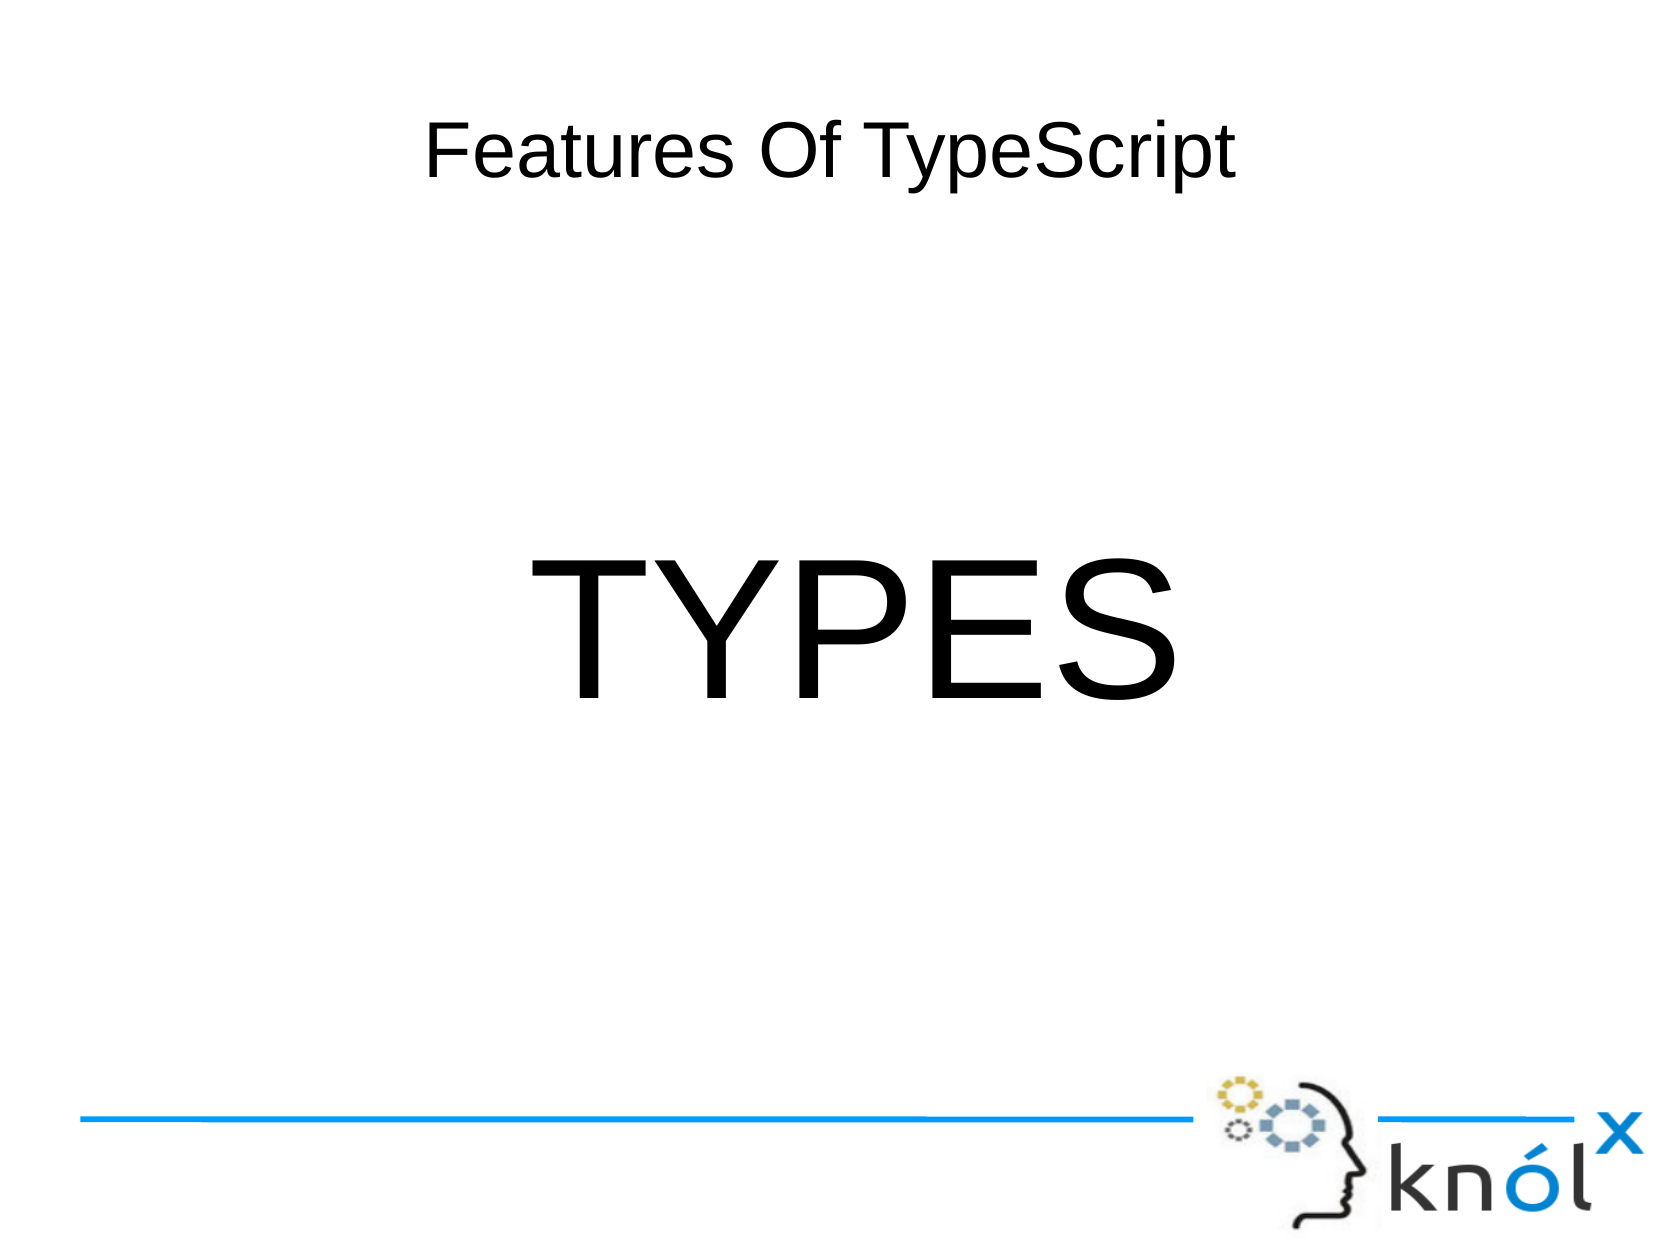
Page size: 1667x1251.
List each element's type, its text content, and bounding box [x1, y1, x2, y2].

title Features Of TypeScript [83, 49, 1578, 253]
picture [1205, 1073, 1655, 1239]
list TYPES [83, 292, 1544, 1012]
